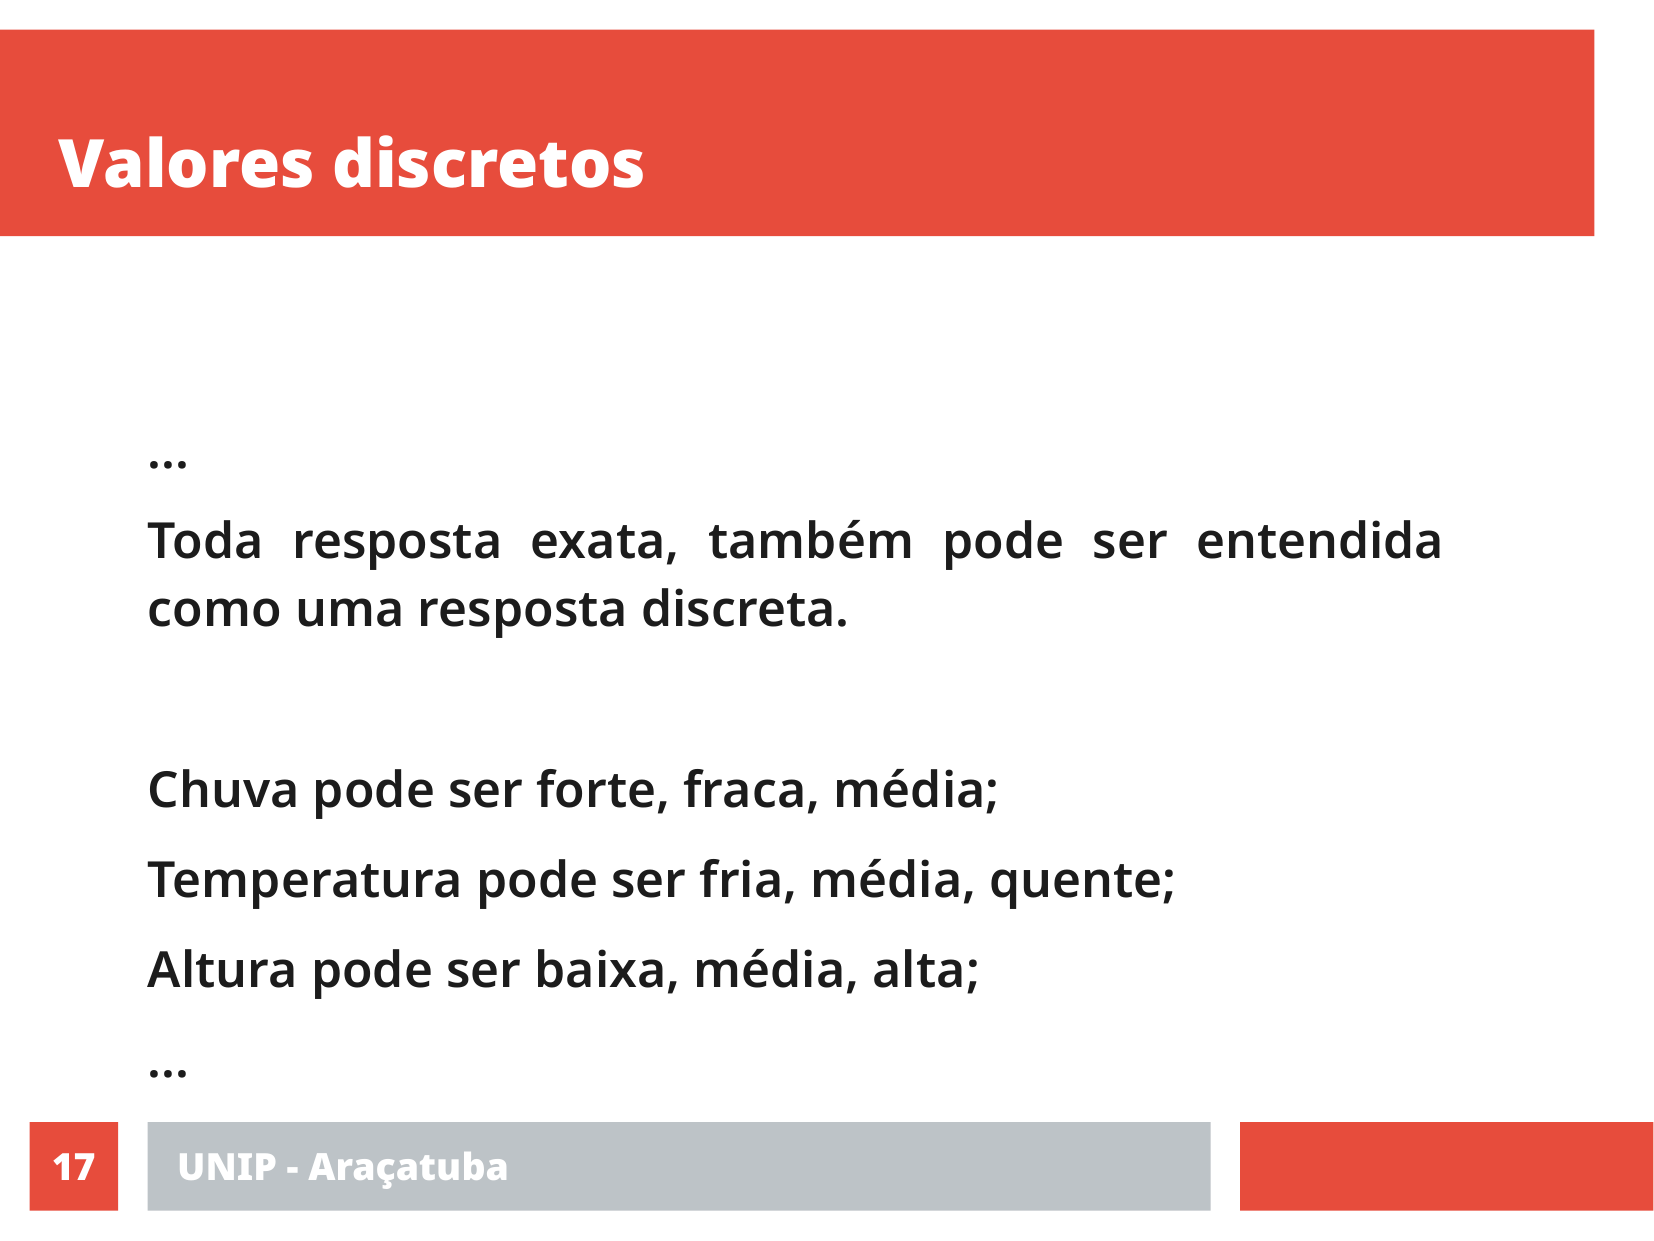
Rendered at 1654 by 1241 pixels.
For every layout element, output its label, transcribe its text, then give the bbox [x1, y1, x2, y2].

title Valores discretos [59, 59, 1595, 207]
list ... Toda resposta exata, também pode ser entendida como uma resposta discreta. Chuva pode ser forte, fraca, média; Temperatura pode ser fria, média, quente; Altura pode ser baixa, média, alta; ... [147, 324, 1446, 1093]
